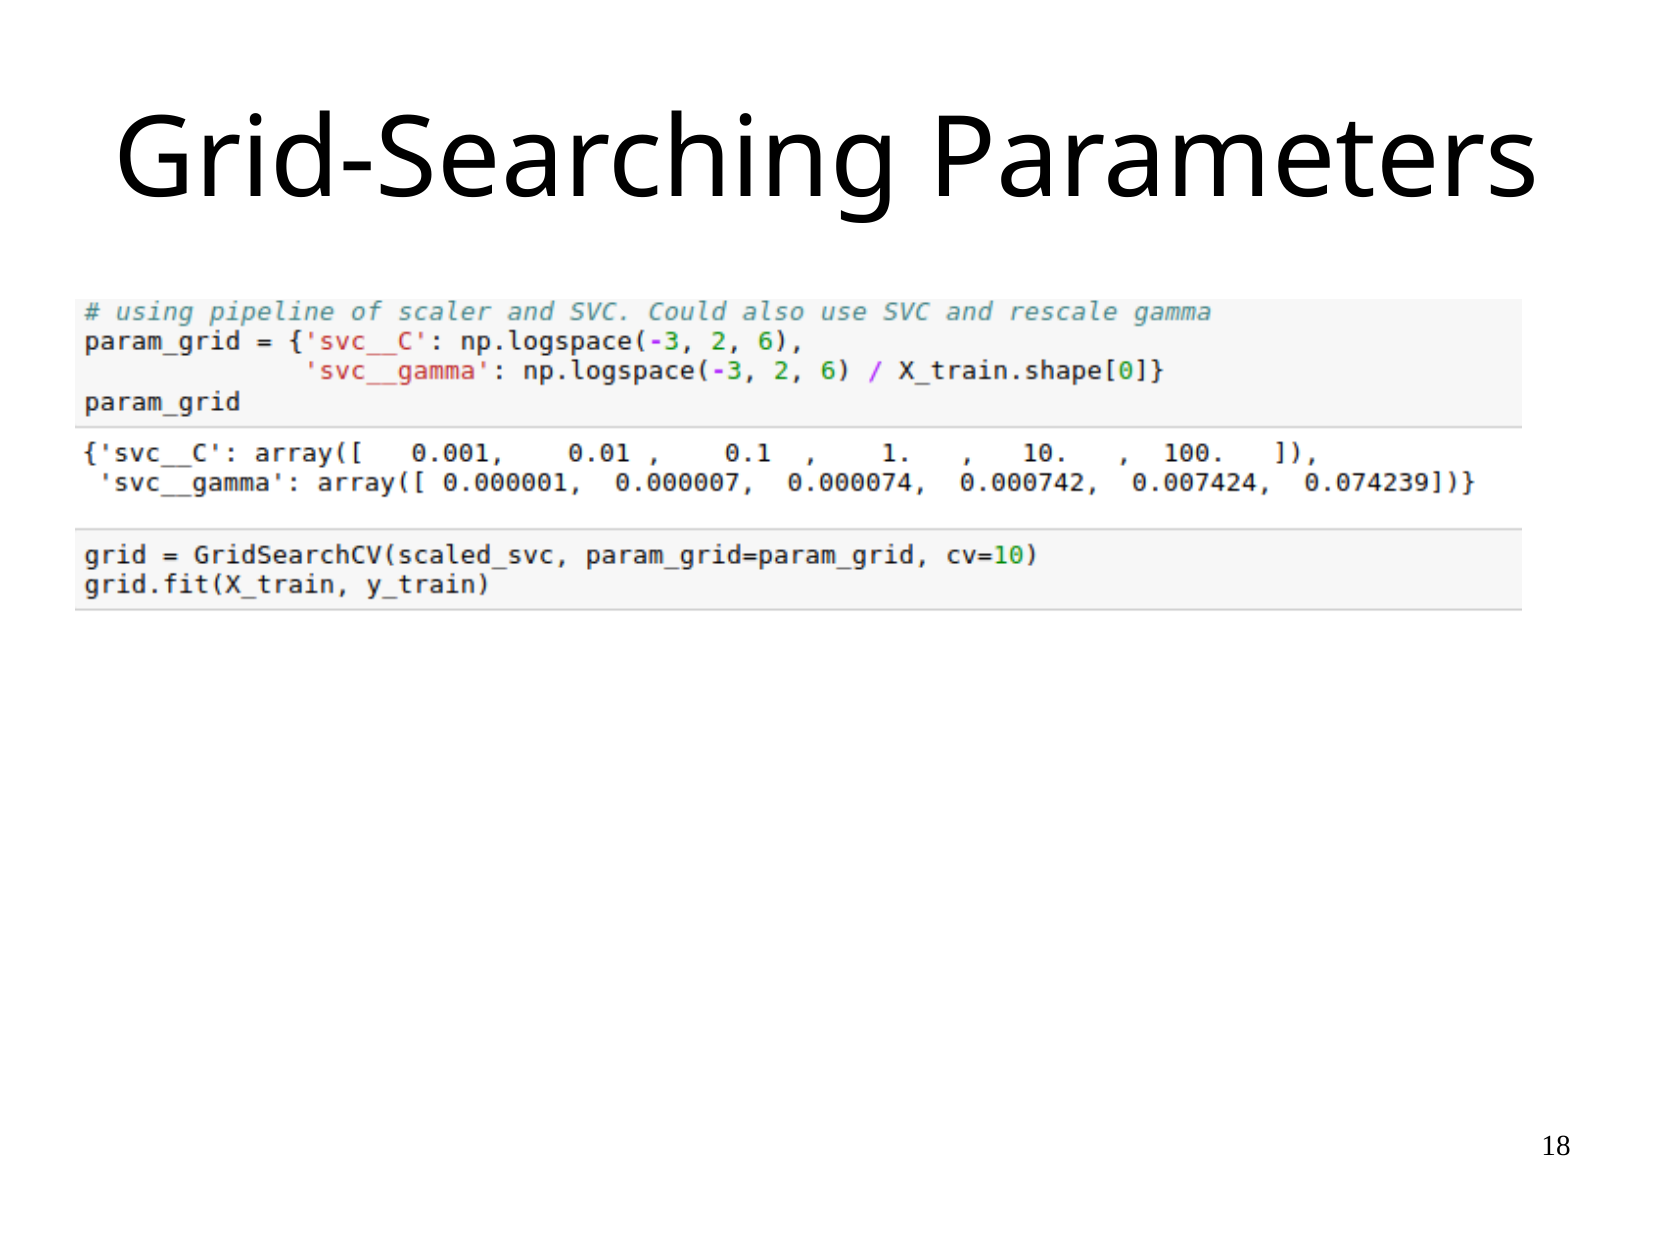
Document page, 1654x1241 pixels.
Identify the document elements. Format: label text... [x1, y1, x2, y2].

title Grid-Searching Parameters [82, 49, 1571, 257]
picture [75, 299, 1522, 616]
